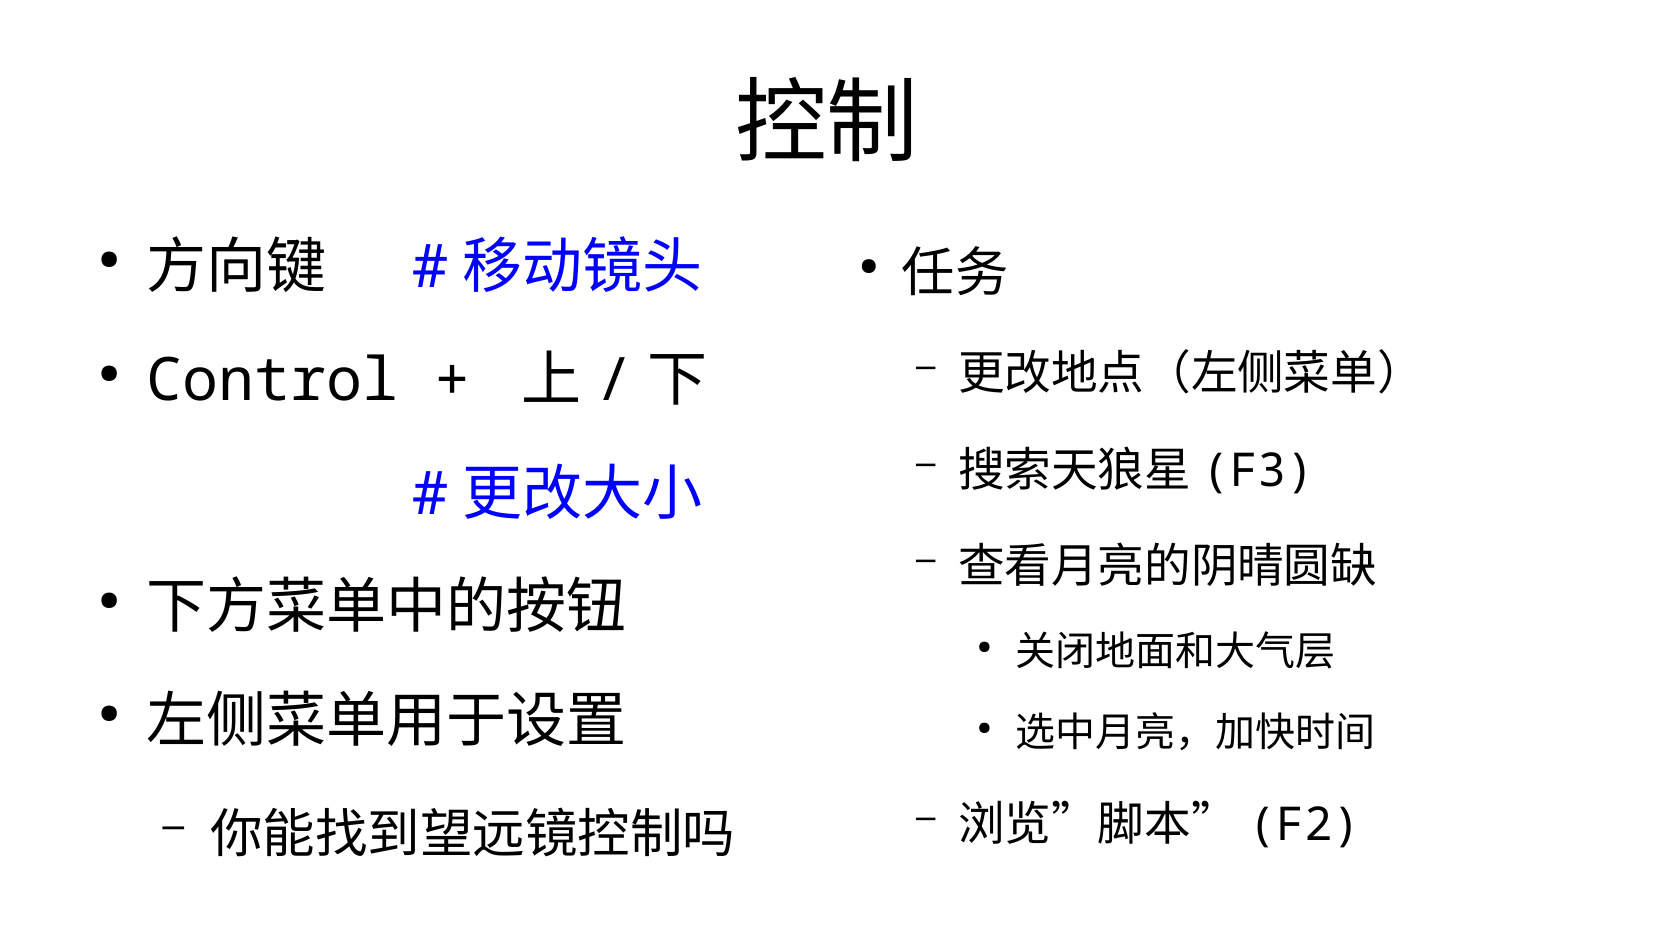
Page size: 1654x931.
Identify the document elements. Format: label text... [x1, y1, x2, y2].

title 控制 [82, 37, 1571, 193]
list 方向键 #移动镜头 Control + 上/下 #更改大小 下方菜单中的按钮 左侧菜单用于设置 你能找到望远镜控制吗 [82, 217, 809, 875]
list 任务 更改地点（左侧菜单） 搜索天狼星(F3) 查看月亮的阴晴圆缺 关闭地面和大气层 选中月亮，加快时间 浏览”脚本”(F2) [845, 217, 1572, 863]
